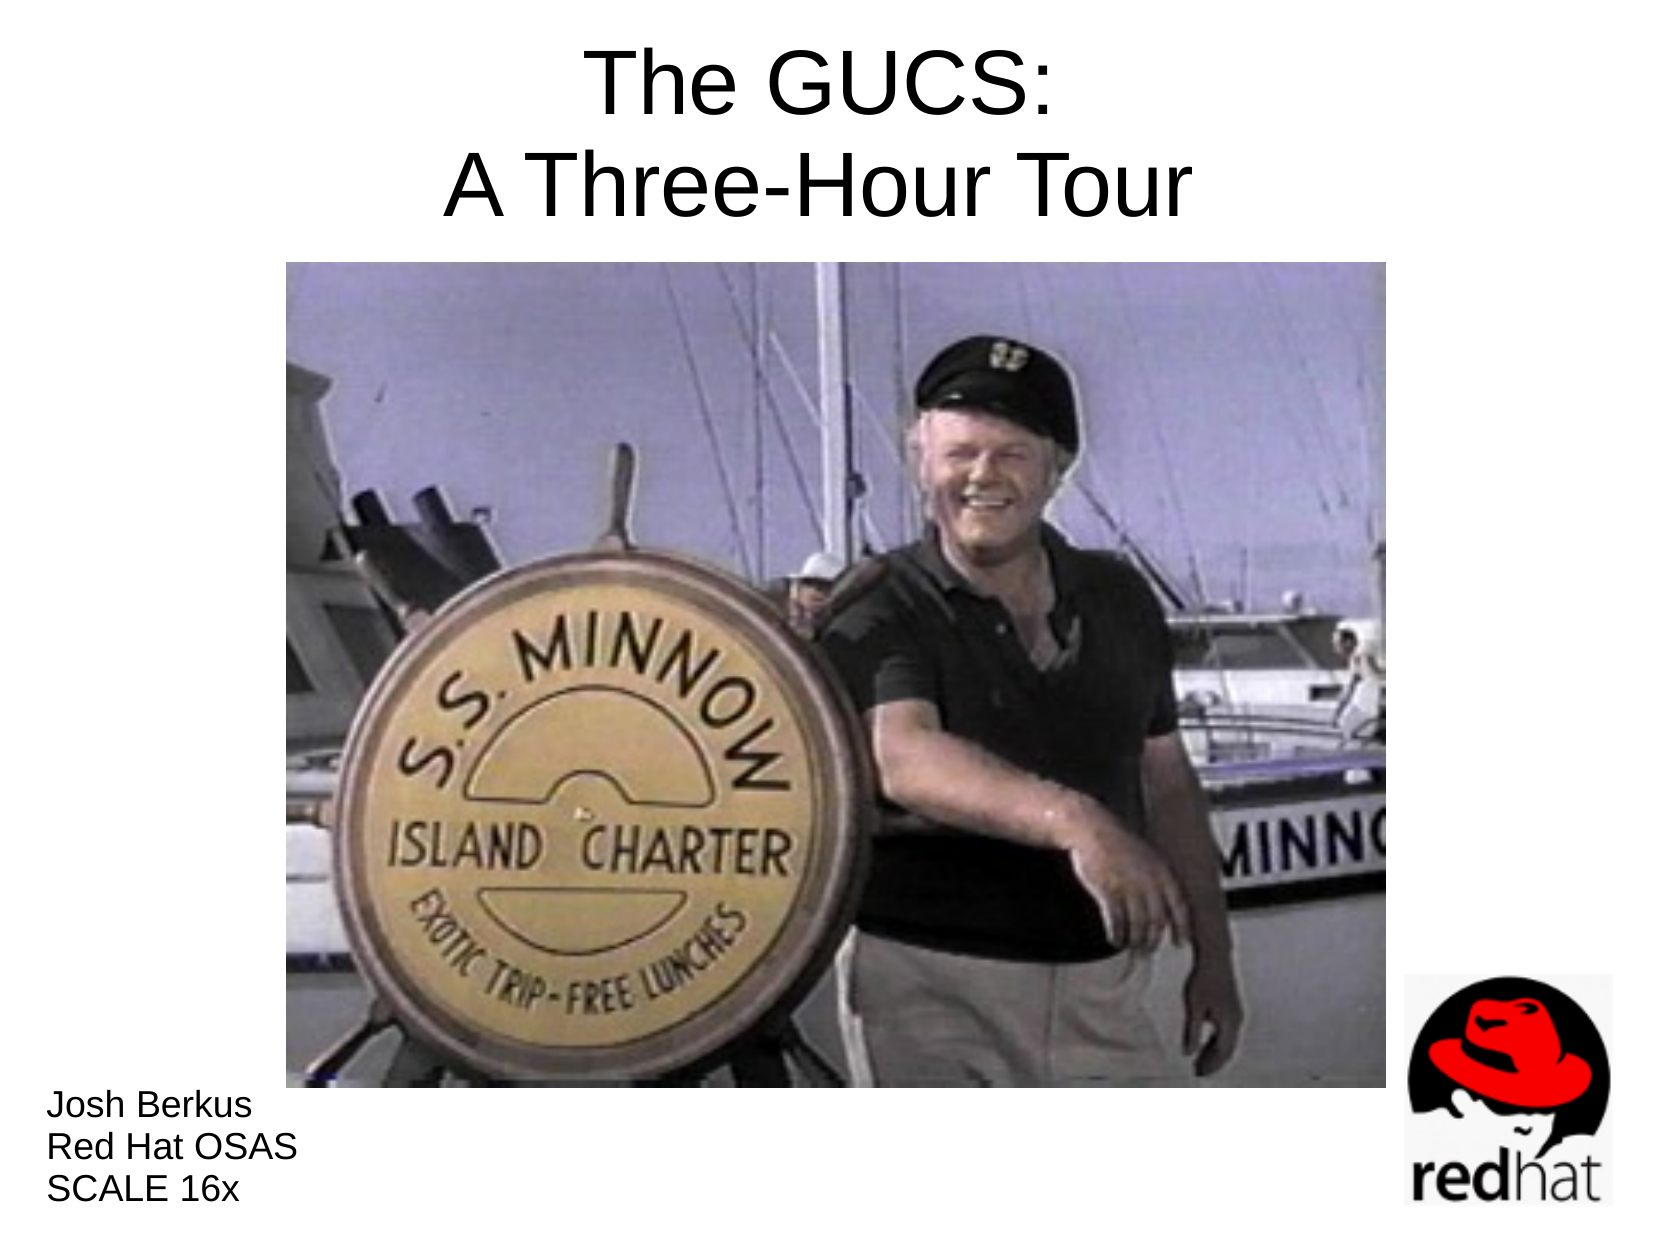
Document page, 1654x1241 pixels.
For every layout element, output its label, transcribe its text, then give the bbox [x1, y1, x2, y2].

text_box Josh Berkus Red Hat OSAS SCALE 16x [31, 1075, 632, 1217]
picture [286, 262, 1386, 1088]
picture [1404, 974, 1613, 1207]
title The GUCS: A Three-Hour Tour [75, 31, 1564, 237]
